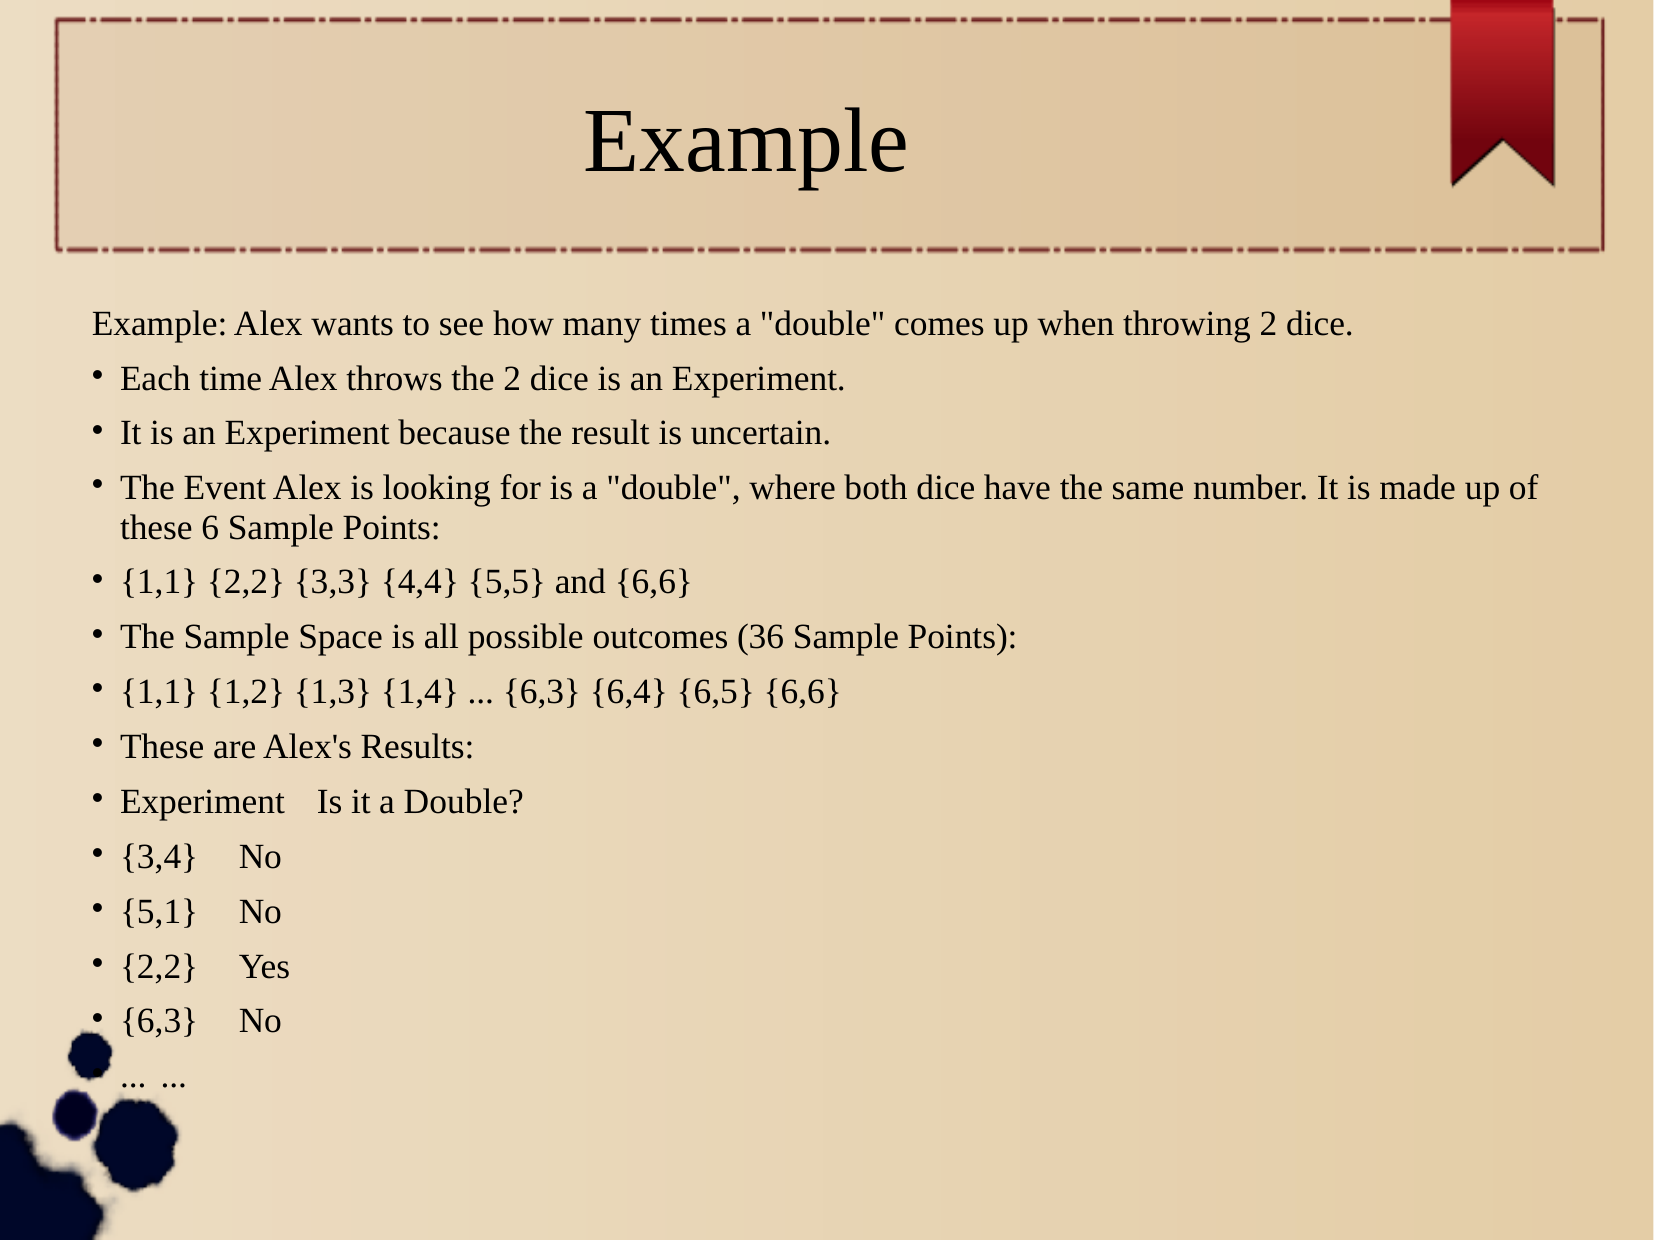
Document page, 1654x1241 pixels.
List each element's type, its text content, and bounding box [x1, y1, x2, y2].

picture [0, 0, 1654, 1240]
list Example: Alex wants to see how many times a "double" comes up when throwing 2 dice. Each time Alex throws the 2 dice is an Experiment. It is an Experiment because the result is uncertain. The Event Alex is looking for is a "double", where both dice have the same number. It is made up of these 6 Sample Points: {1,1} {2,2} {3,3} {4,4} {5,5} and {6,6} The Sample Space is all possible outcomes (36 Sample Points): {1,1} {1,2} {1,3} {1,4} ... {6,3} {6,4} {6,5} {6,6} These are Alex's Results: Experiment Is it a Double? {3,4} No {5,1} No {2,2} Yes {6,3} No ... ... [82, 299, 1571, 1111]
title Example [82, 47, 1412, 229]
